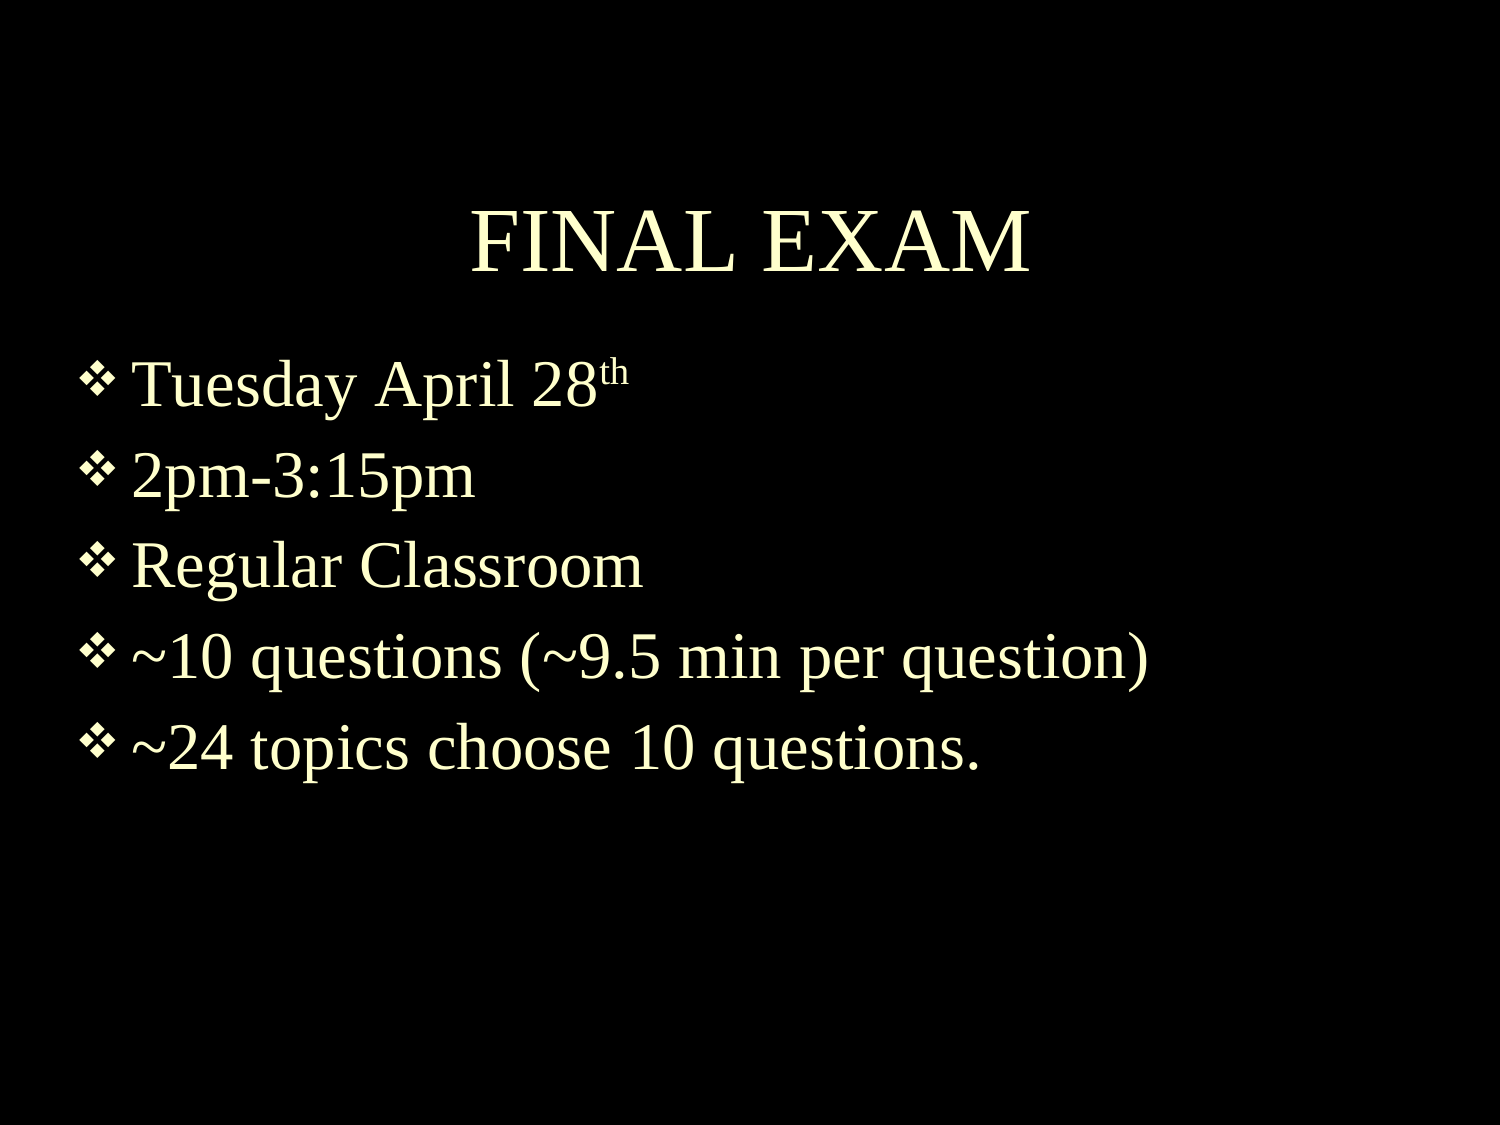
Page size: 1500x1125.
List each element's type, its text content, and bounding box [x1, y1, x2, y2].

list Tuesday April 28th 2pm-3:15pm Regular Classroom ~10 questions (~9.5 min per question) ~24 topics choose 10 questions. [75, 347, 1426, 1011]
title FINAL EXAM [22, 145, 1480, 336]
